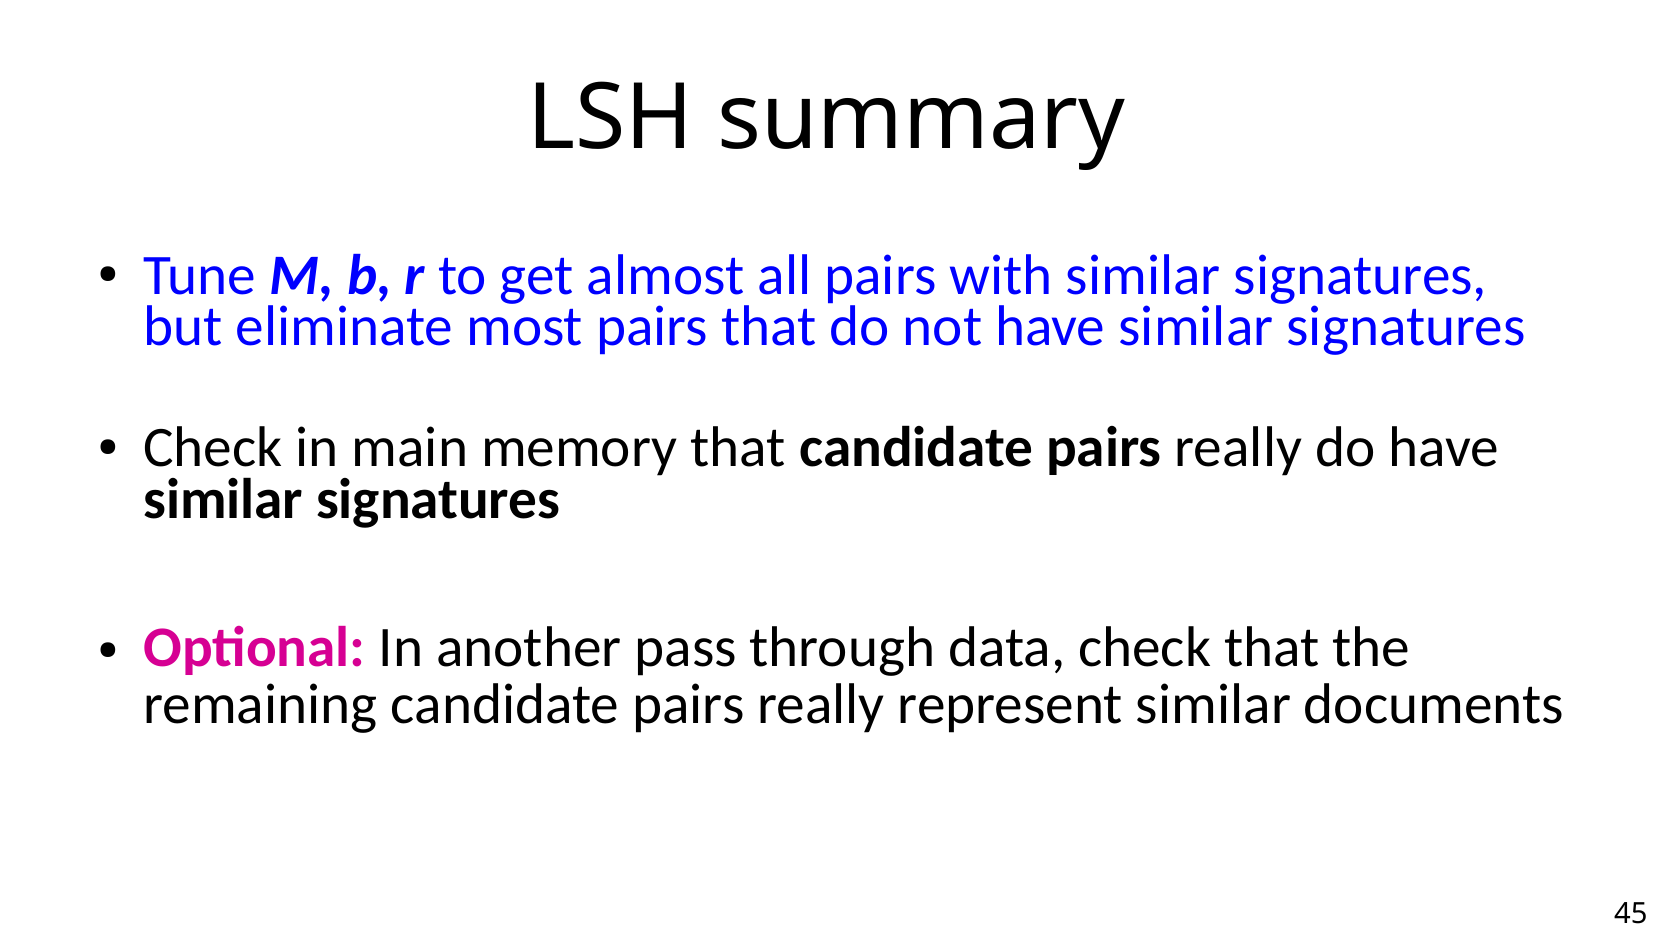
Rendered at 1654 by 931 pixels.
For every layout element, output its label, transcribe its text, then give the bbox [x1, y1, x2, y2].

list Tune M, b, r to get almost all pairs with similar signatures, but eliminate most pairs that do not have similar signatures Check in main memory that candidate pairs really do have similar signatures Optional: In another pass through data, check that the remaining candidate pairs really represent similar documents [82, 253, 1571, 793]
title LSH summary [82, 1, 1571, 226]
